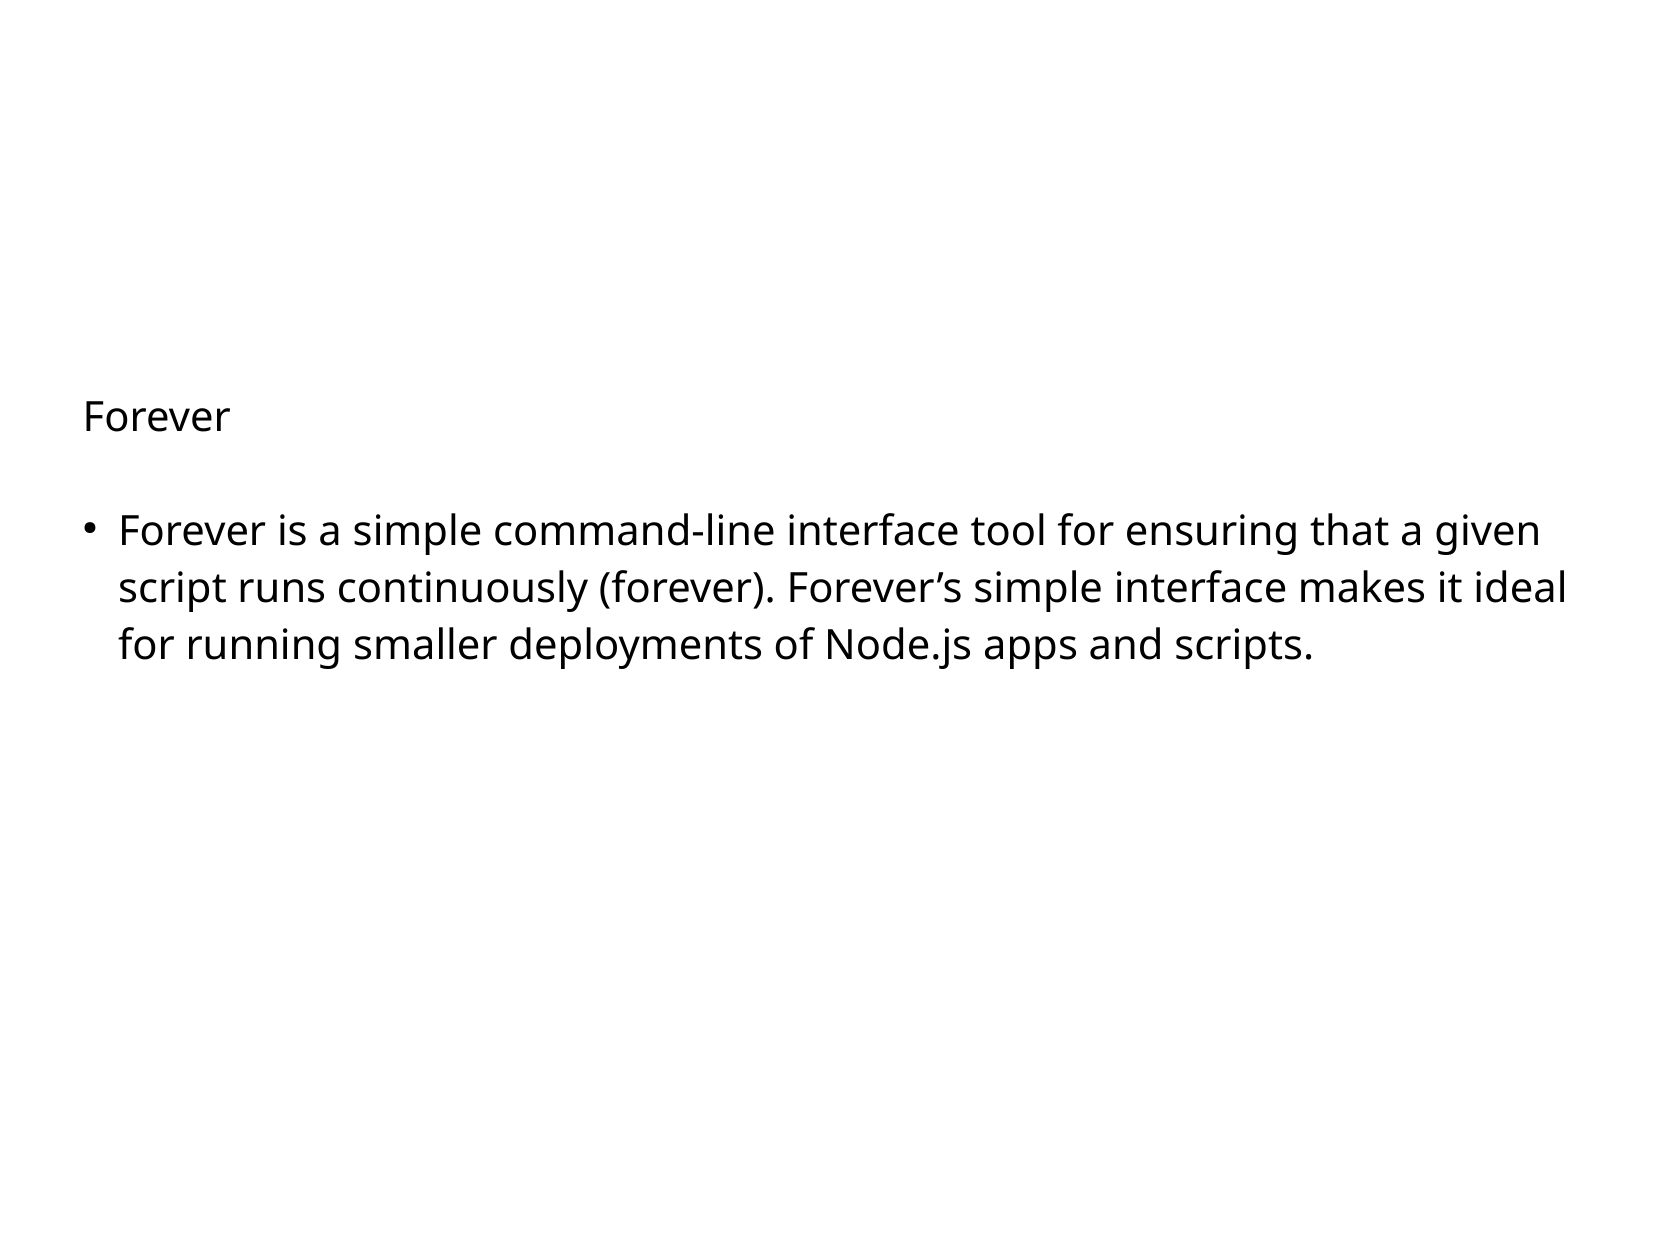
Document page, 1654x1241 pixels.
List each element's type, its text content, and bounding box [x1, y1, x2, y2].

subtitle Forever Forever is a simple command-line interface tool for ensuring that a given script runs continuously (forever). Forever’s simple interface makes it ideal for running smaller deployments of Node.js apps and scripts. [82, 49, 1571, 1010]
